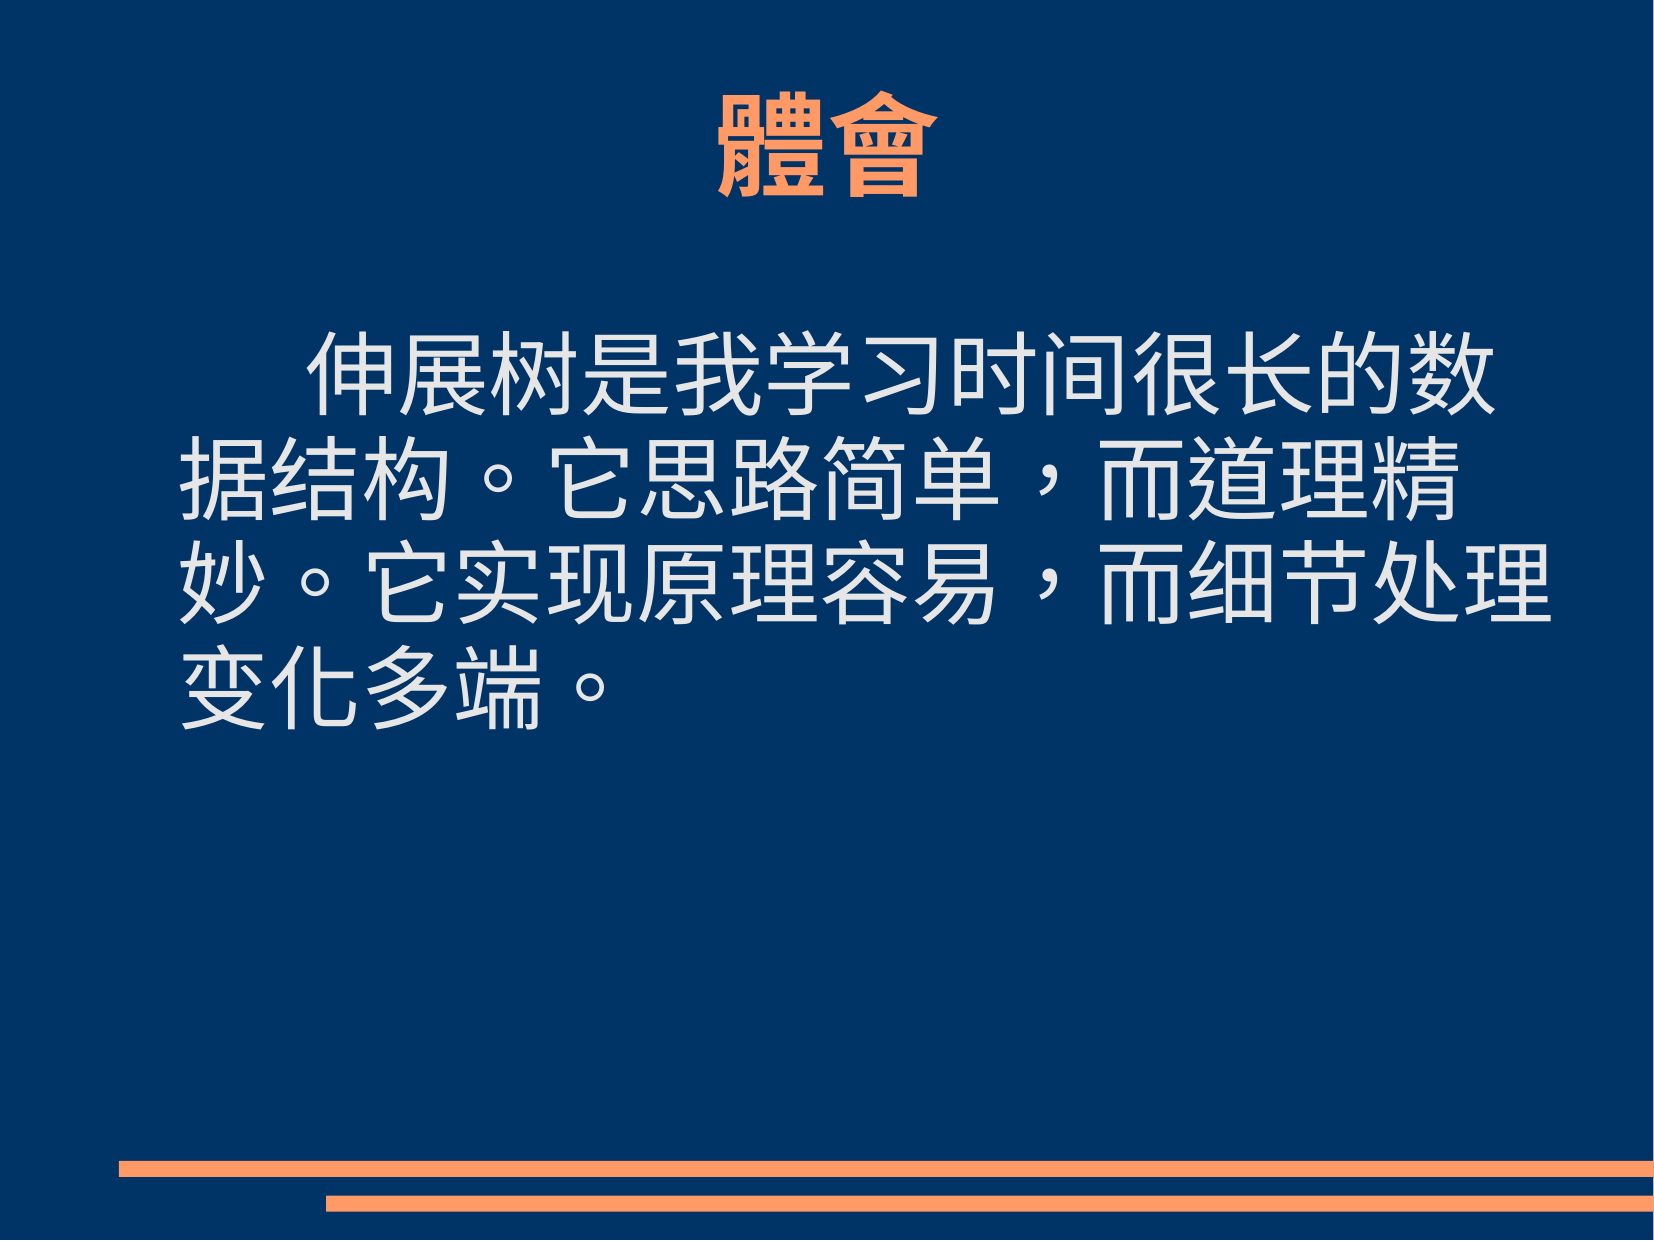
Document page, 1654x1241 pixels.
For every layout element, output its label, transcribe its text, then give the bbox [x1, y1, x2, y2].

list 伸展树是我学习时间很长的数据结构。它思路简单，而道理精妙。它实现原理容易，而细节处理变化多端。 [121, 322, 1560, 1132]
title 體會 [121, 46, 1533, 253]
